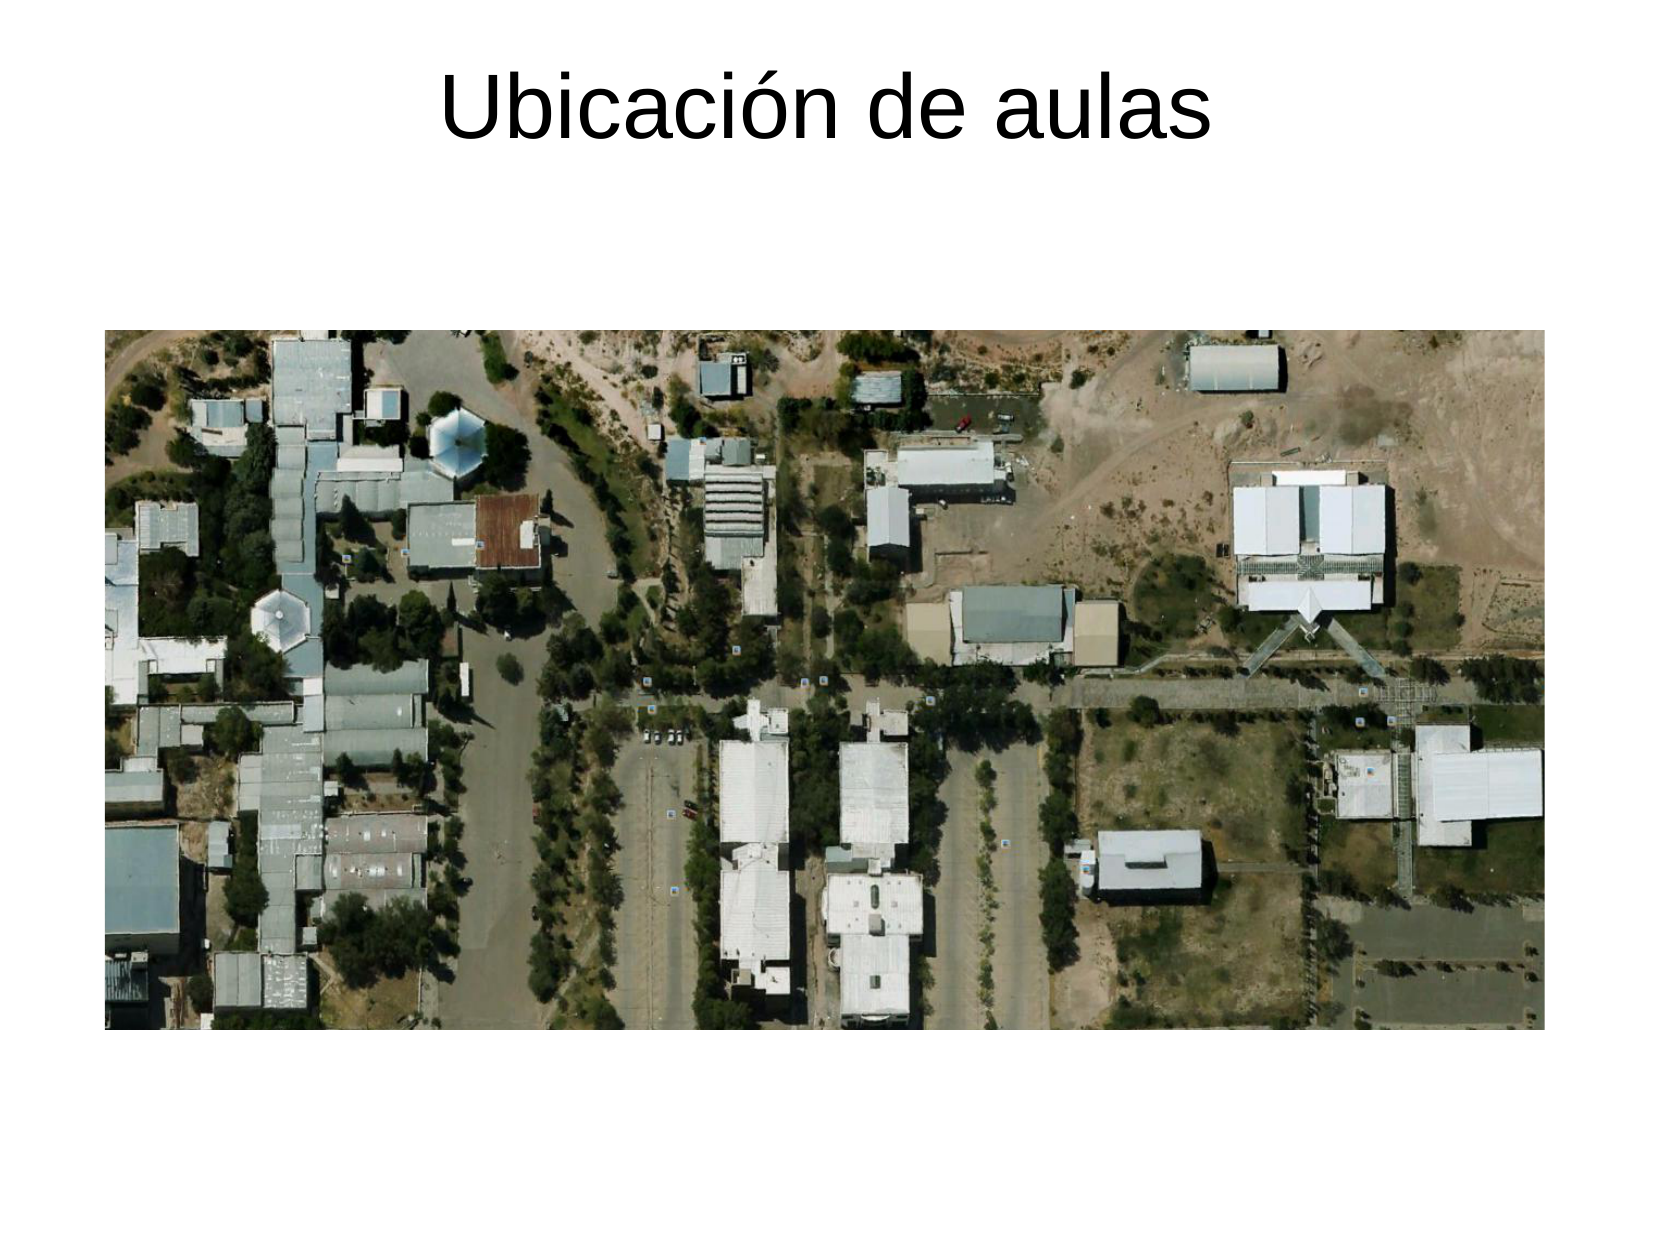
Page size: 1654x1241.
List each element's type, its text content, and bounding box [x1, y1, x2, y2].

title Ubicación de aulas [82, 49, 1571, 166]
picture [104, 330, 1545, 1030]
